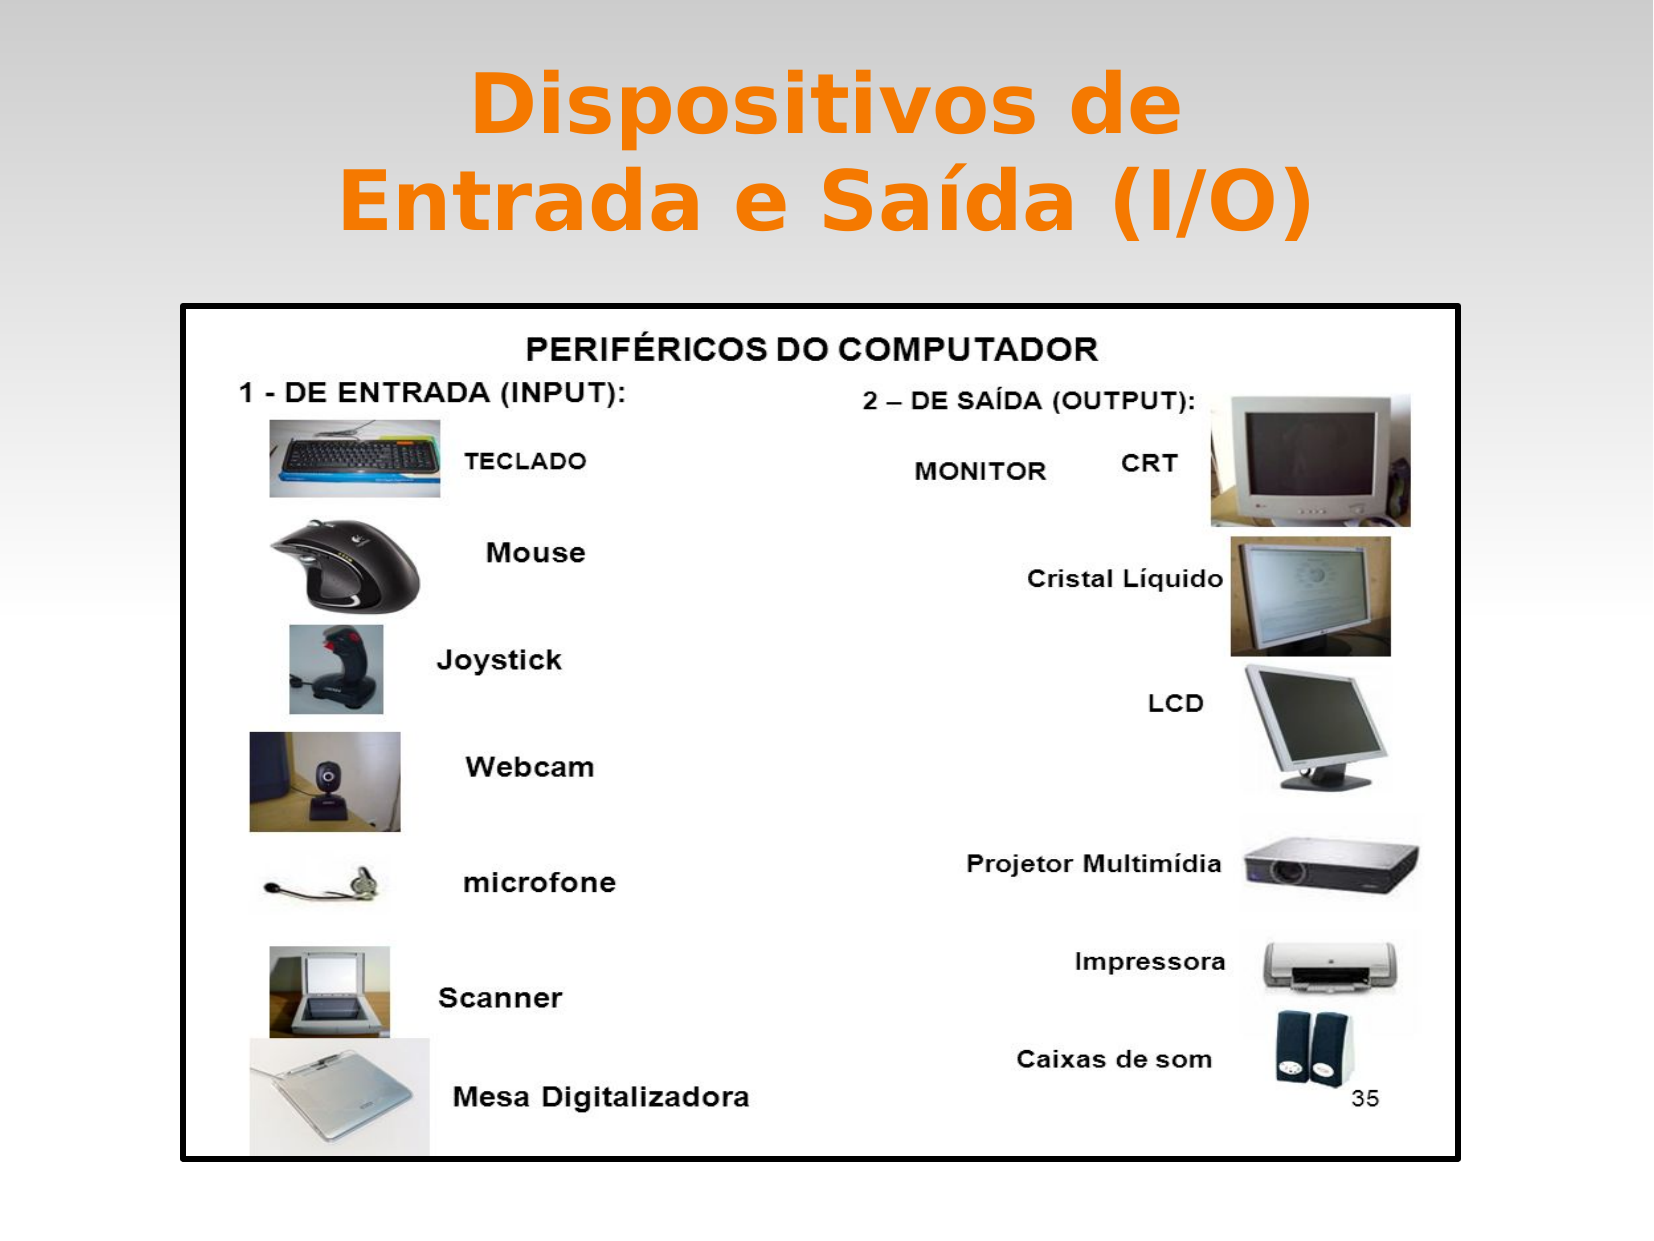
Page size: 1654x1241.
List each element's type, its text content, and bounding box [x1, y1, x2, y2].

title Dispositivos de Entrada e Saída (I/O) [82, 49, 1571, 257]
picture [185, 308, 1456, 1156]
